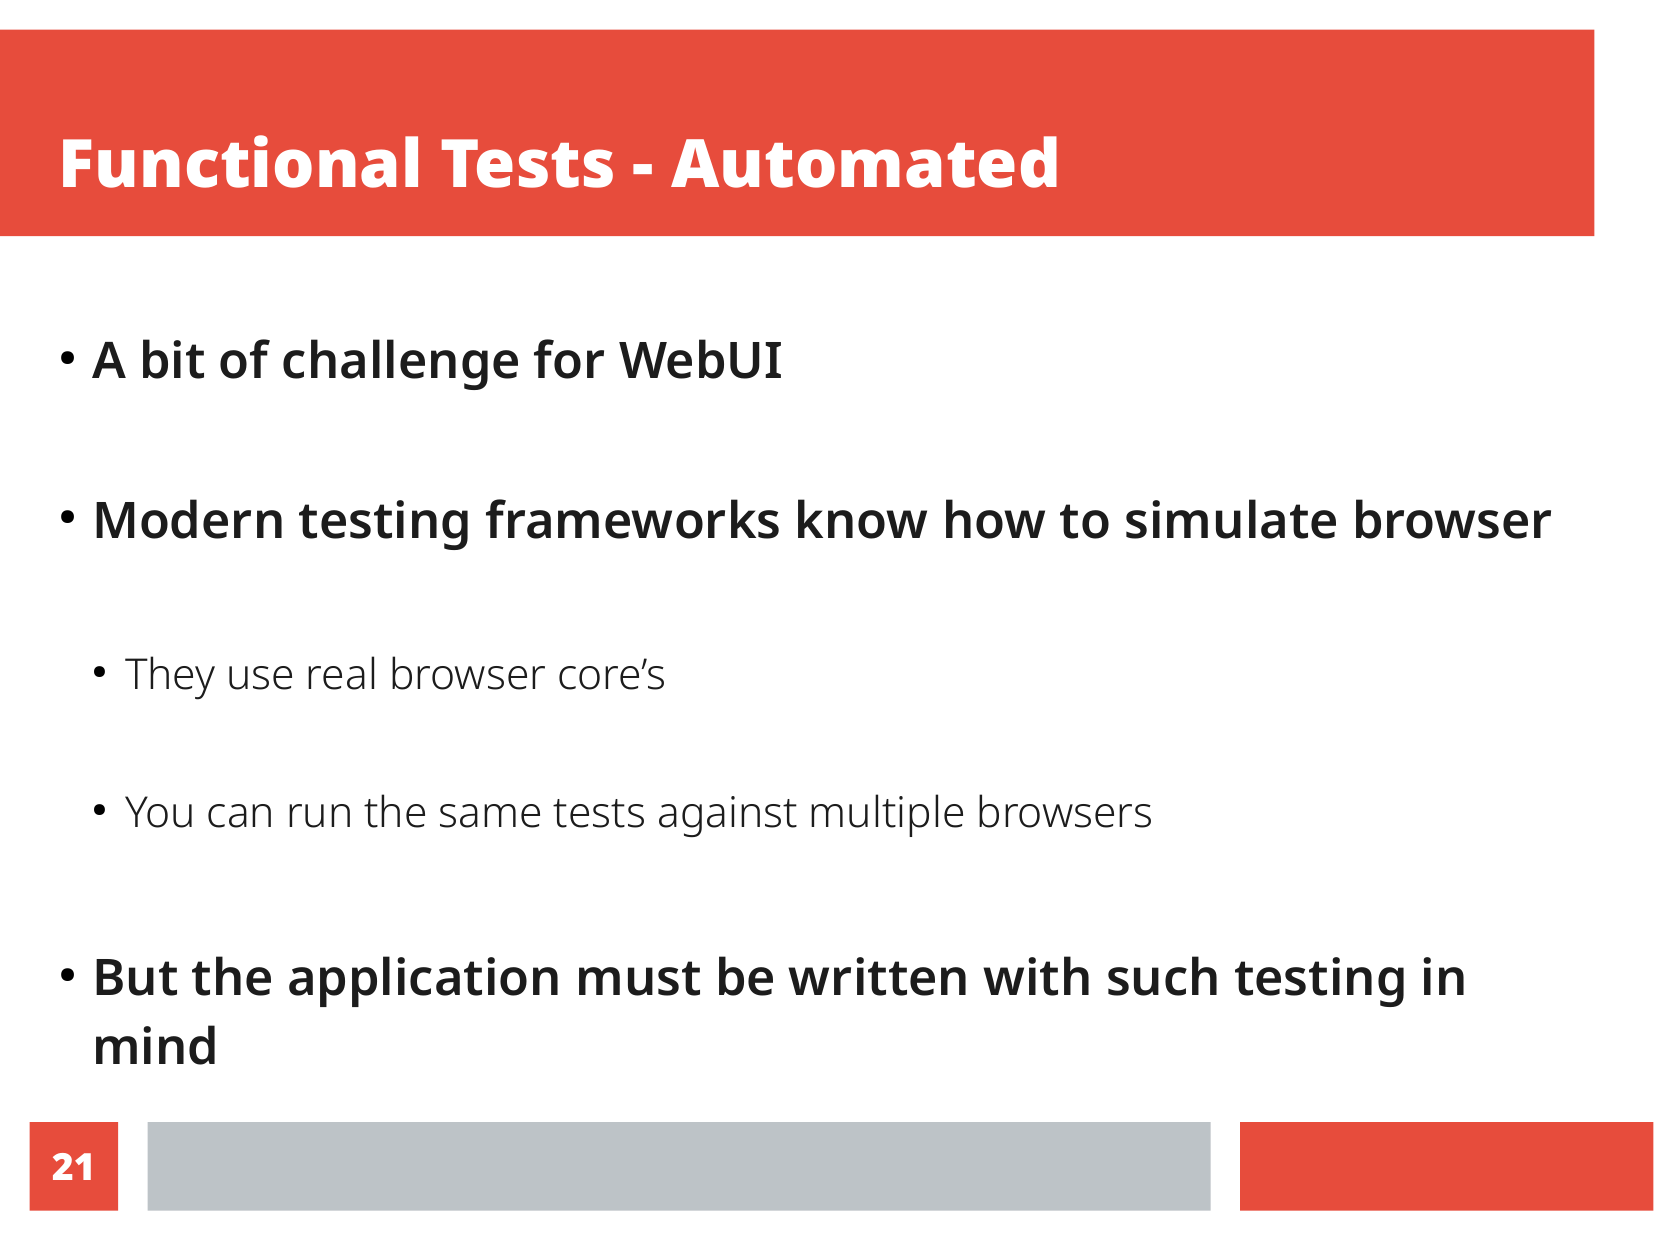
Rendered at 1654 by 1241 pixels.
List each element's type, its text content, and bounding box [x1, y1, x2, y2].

list A bit of challenge for WebUI Modern testing frameworks know how to simulate browser They use real browser core’s You can run the same tests against multiple browsers But the application must be written with such testing in mind [59, 324, 1565, 1093]
title Functional Tests - Automated [59, 59, 1595, 207]
